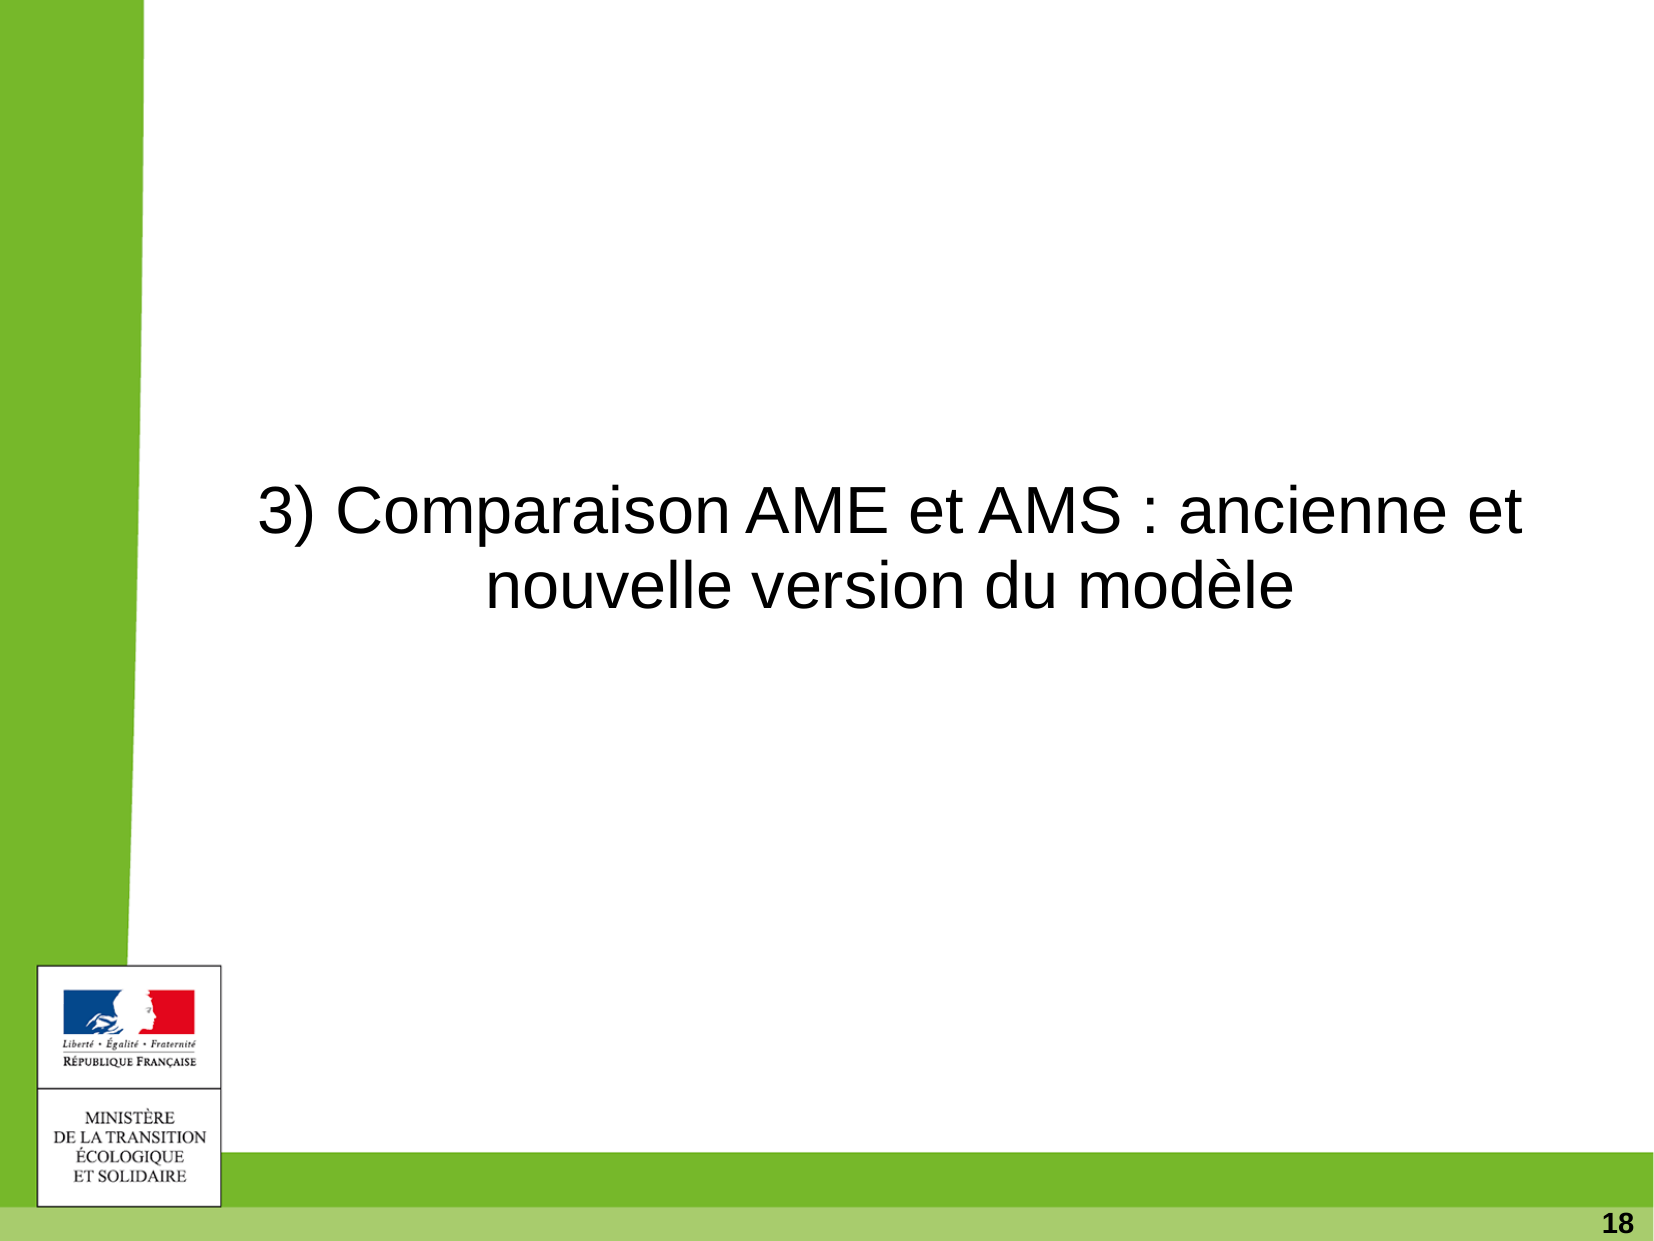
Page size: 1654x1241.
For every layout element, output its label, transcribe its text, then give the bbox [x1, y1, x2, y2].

subtitle 3) Comparaison AME et AMS : ancienne et nouvelle version du modèle [221, 68, 1560, 1029]
picture [0, 0, 1654, 1241]
